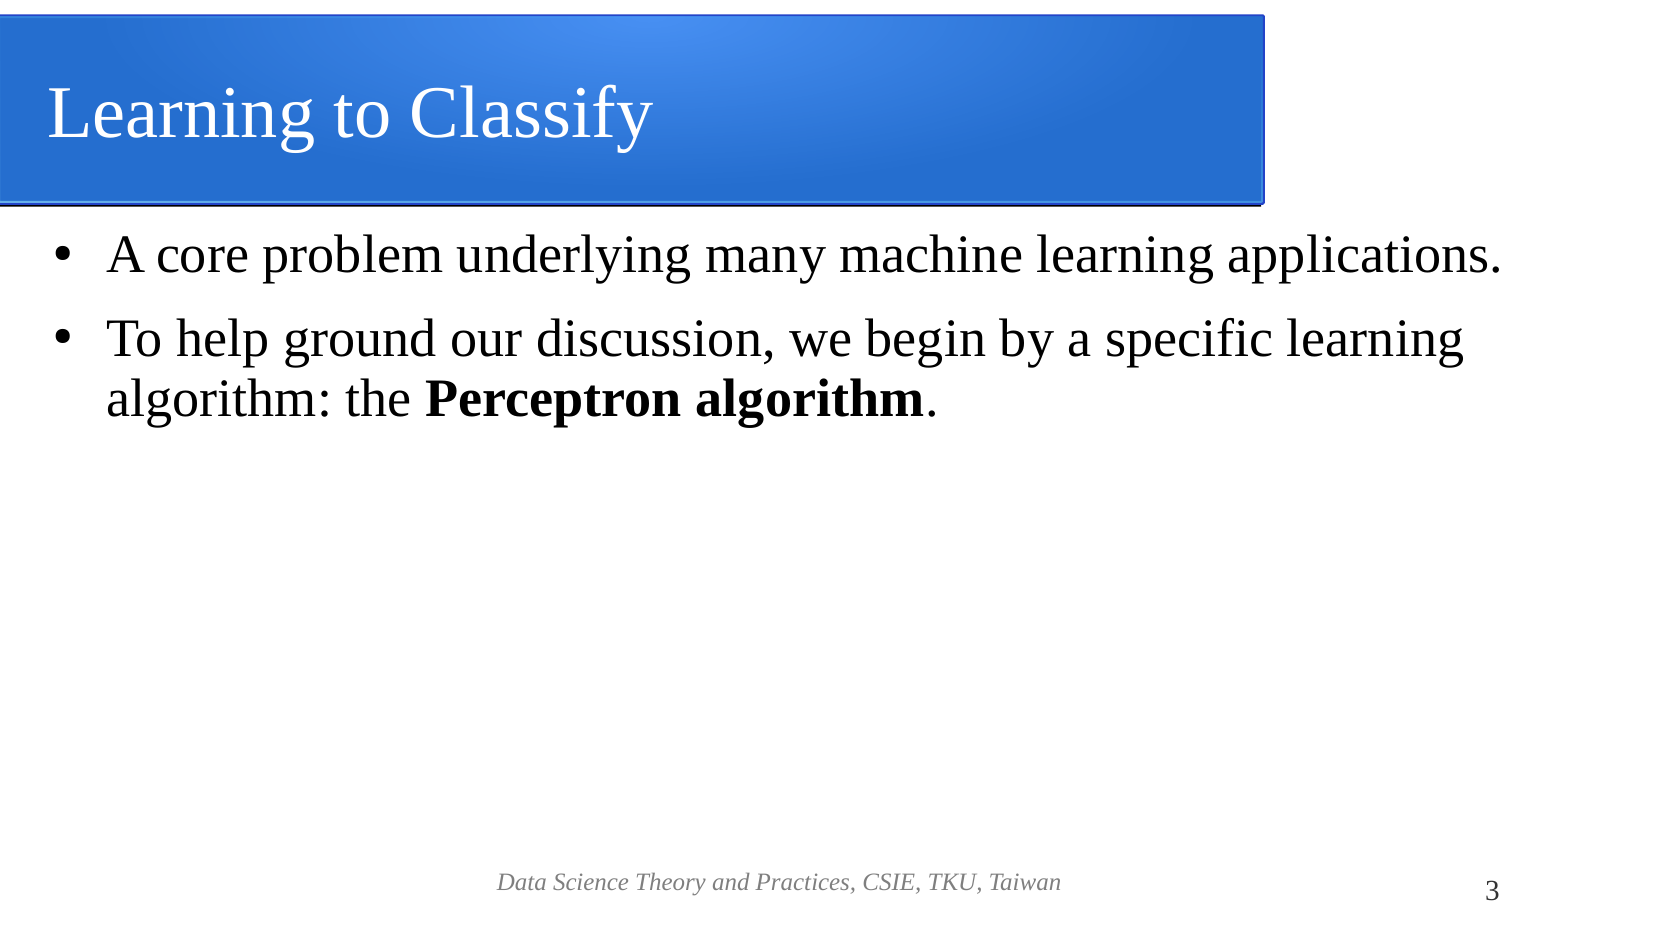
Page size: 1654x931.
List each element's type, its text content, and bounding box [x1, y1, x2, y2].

title Learning to Classify [47, 35, 1199, 189]
list A core problem underlying many machine learning applications. To help ground our discussion, we begin by a specific learning algorithm: the Perceptron algorithm. [35, 224, 1524, 764]
